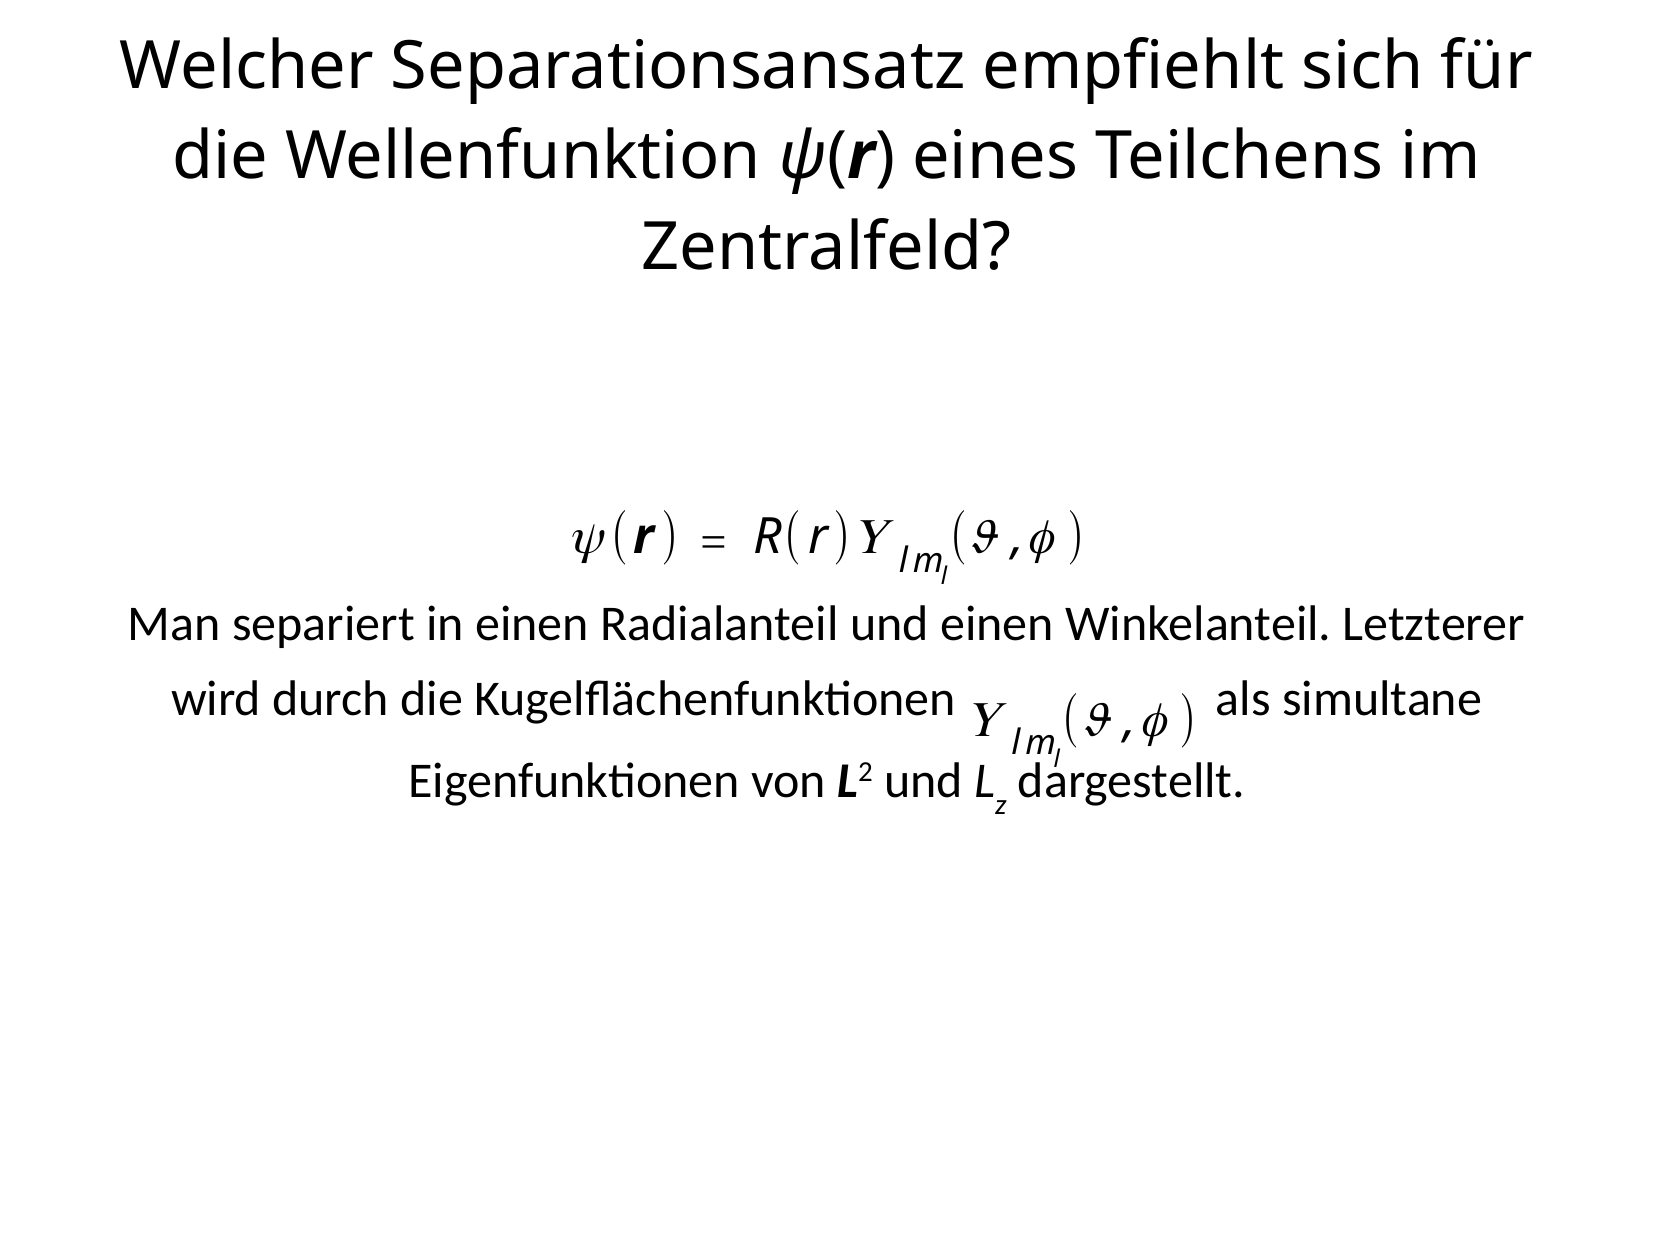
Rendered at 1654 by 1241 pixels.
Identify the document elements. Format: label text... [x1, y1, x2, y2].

subtitle Man separiert in einen Radialanteil und einen Winkelanteil. Letzterer wird durch die Kugelflächenfunktionen als simultane Eigenfunktionen von L2 und Lz dargestellt. [82, 290, 1571, 1010]
chart [562, 506, 1091, 592]
title Welcher Separationsansatz empfiehlt sich für die Wellenfunktion ψ(r) eines Teilchens im Zentralfeld? [82, 19, 1571, 287]
chart [958, 689, 1204, 775]
